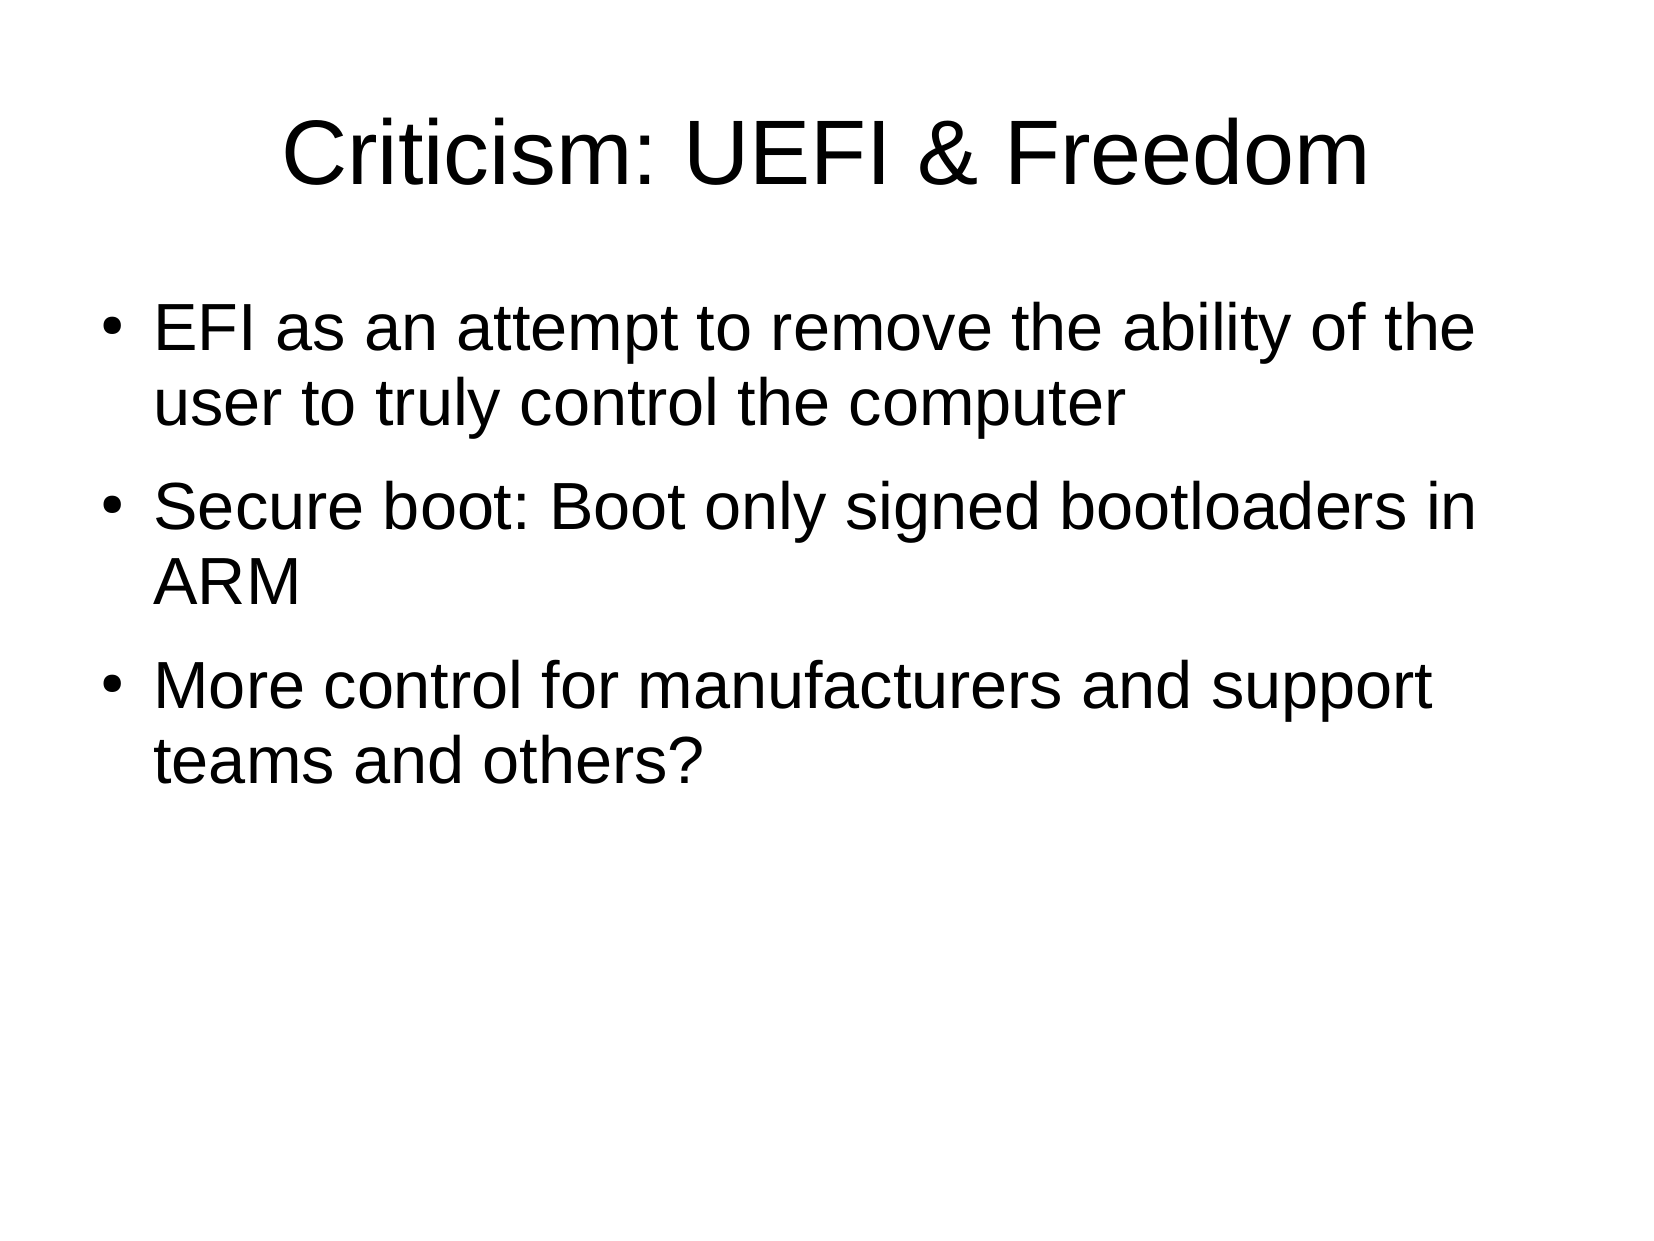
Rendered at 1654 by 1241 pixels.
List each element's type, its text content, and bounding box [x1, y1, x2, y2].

title Criticism: UEFI & Freedom [82, 49, 1571, 257]
list EFI as an attempt to remove the ability of the user to truly control the computer Secure boot: Boot only signed bootloaders in ARM More control for manufacturers and support teams and others? [82, 290, 1538, 1010]
